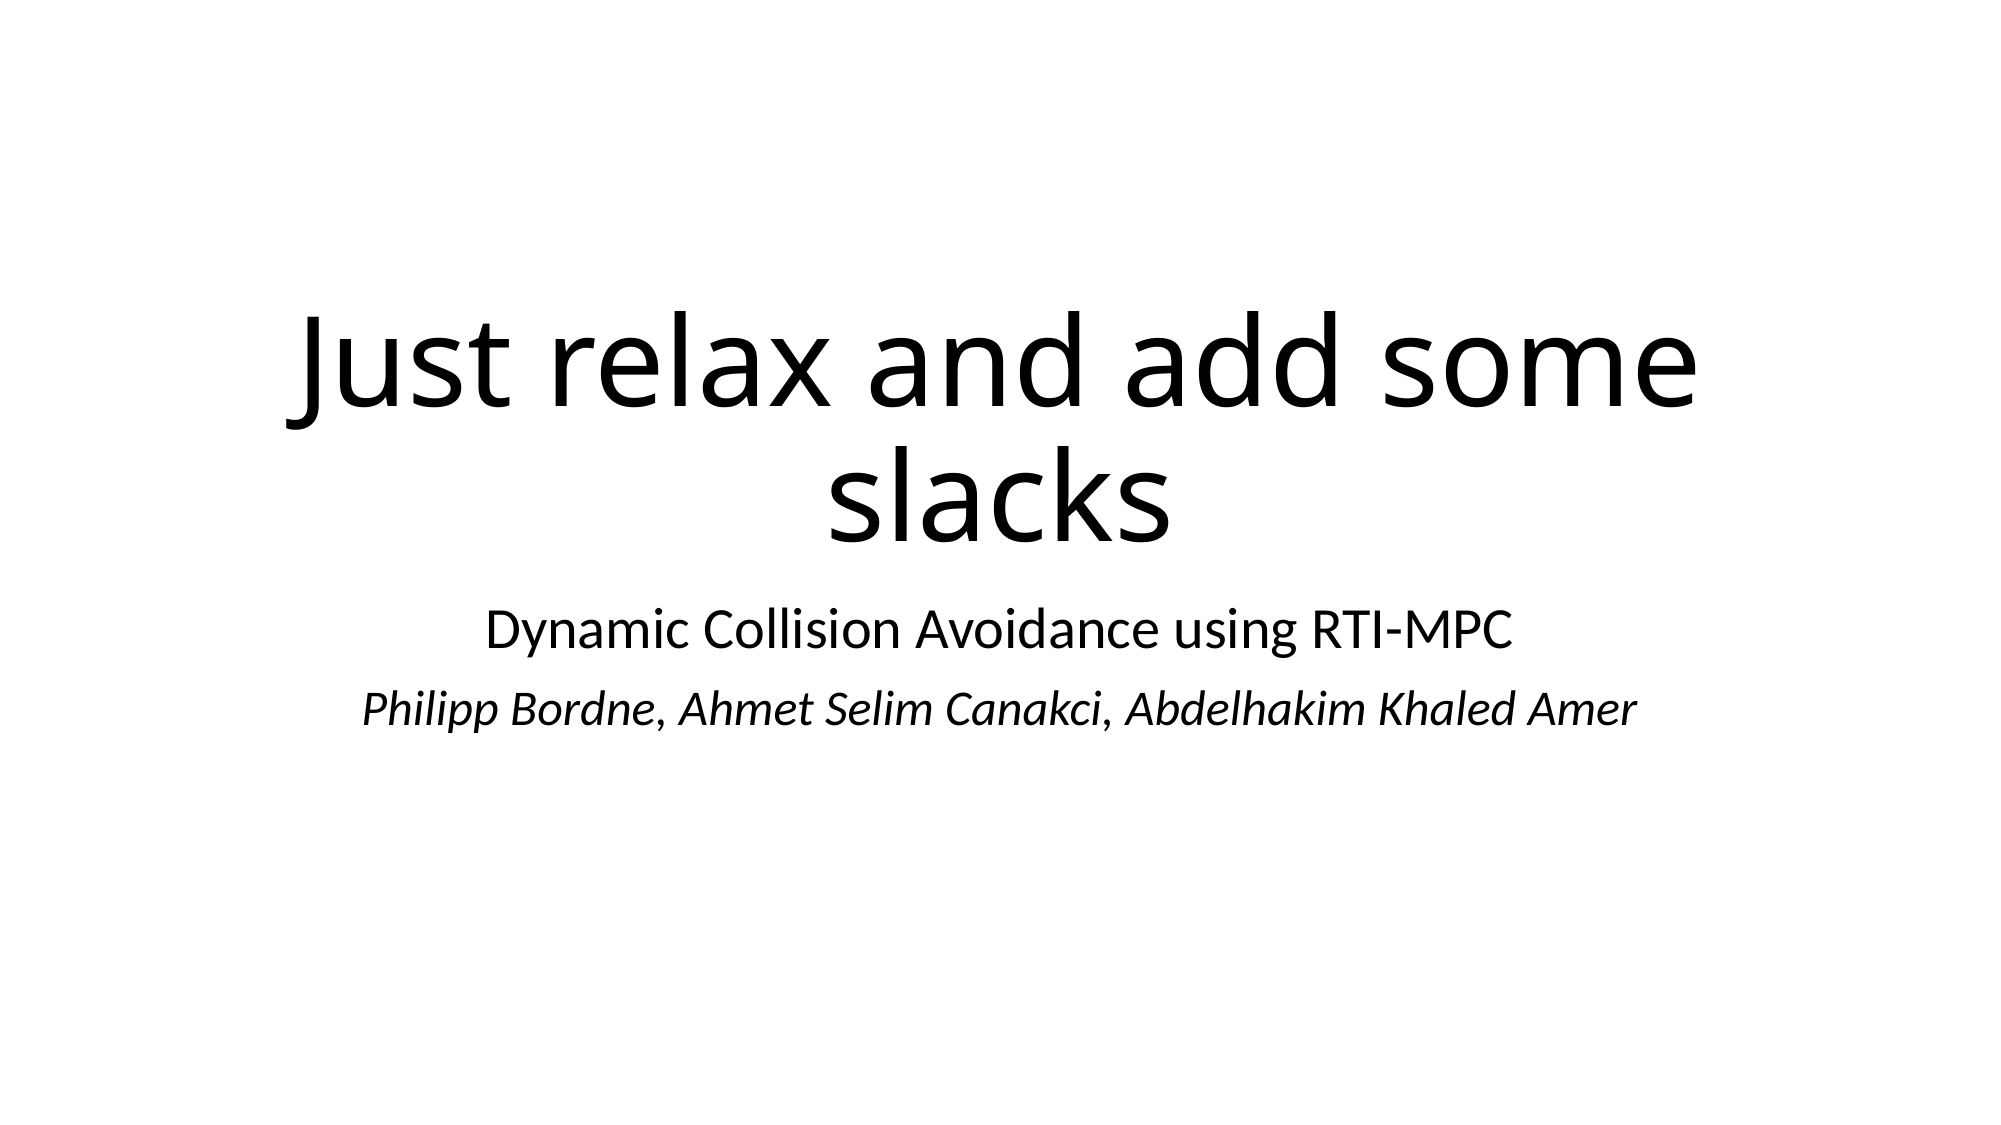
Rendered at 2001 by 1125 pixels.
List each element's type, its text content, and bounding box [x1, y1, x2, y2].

subtitle Dynamic Collision Avoidance using RTI-MPC Philipp Bordne, Ahmet Selim Canakci, Abdelhakim Khaled Amer [249, 590, 1750, 863]
title Just relax and add some slacks [249, 184, 1750, 576]
